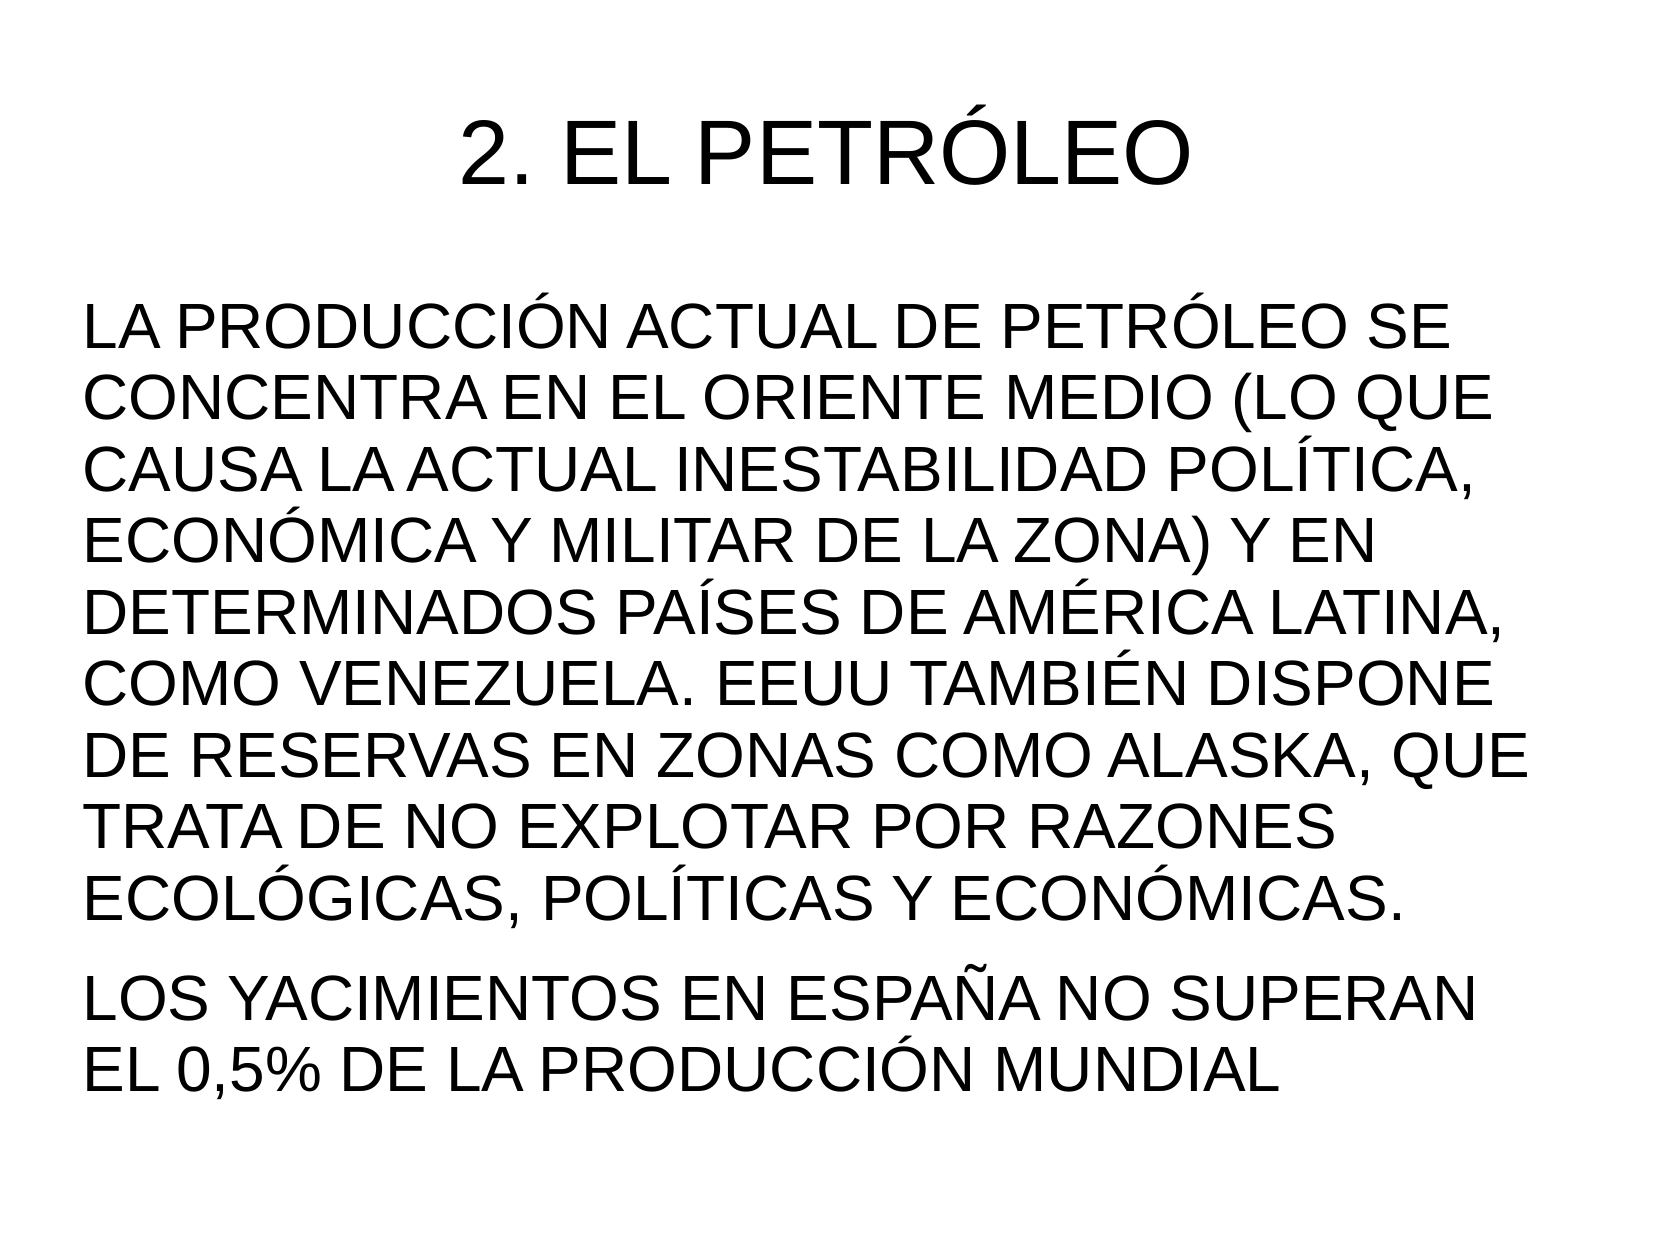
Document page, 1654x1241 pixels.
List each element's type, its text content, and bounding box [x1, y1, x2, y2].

title 2. EL PETRÓLEO [82, 49, 1571, 257]
list LA PRODUCCIÓN ACTUAL DE PETRÓLEO SE CONCENTRA EN EL ORIENTE MEDIO (LO QUE CAUSA LA ACTUAL INESTABILIDAD POLÍTICA, ECONÓMICA Y MILITAR DE LA ZONA) Y EN DETERMINADOS PAÍSES DE AMÉRICA LATINA, COMO VENEZUELA. EEUU TAMBIÉN DISPONE DE RESERVAS EN ZONAS COMO ALASKA, QUE TRATA DE NO EXPLOTAR POR RAZONES ECOLÓGICAS, POLÍTICAS Y ECONÓMICAS. LOS YACIMIENTOS EN ESPAÑA NO SUPERAN EL 0,5% DE LA PRODUCCIÓN MUNDIAL [82, 290, 1571, 1109]
